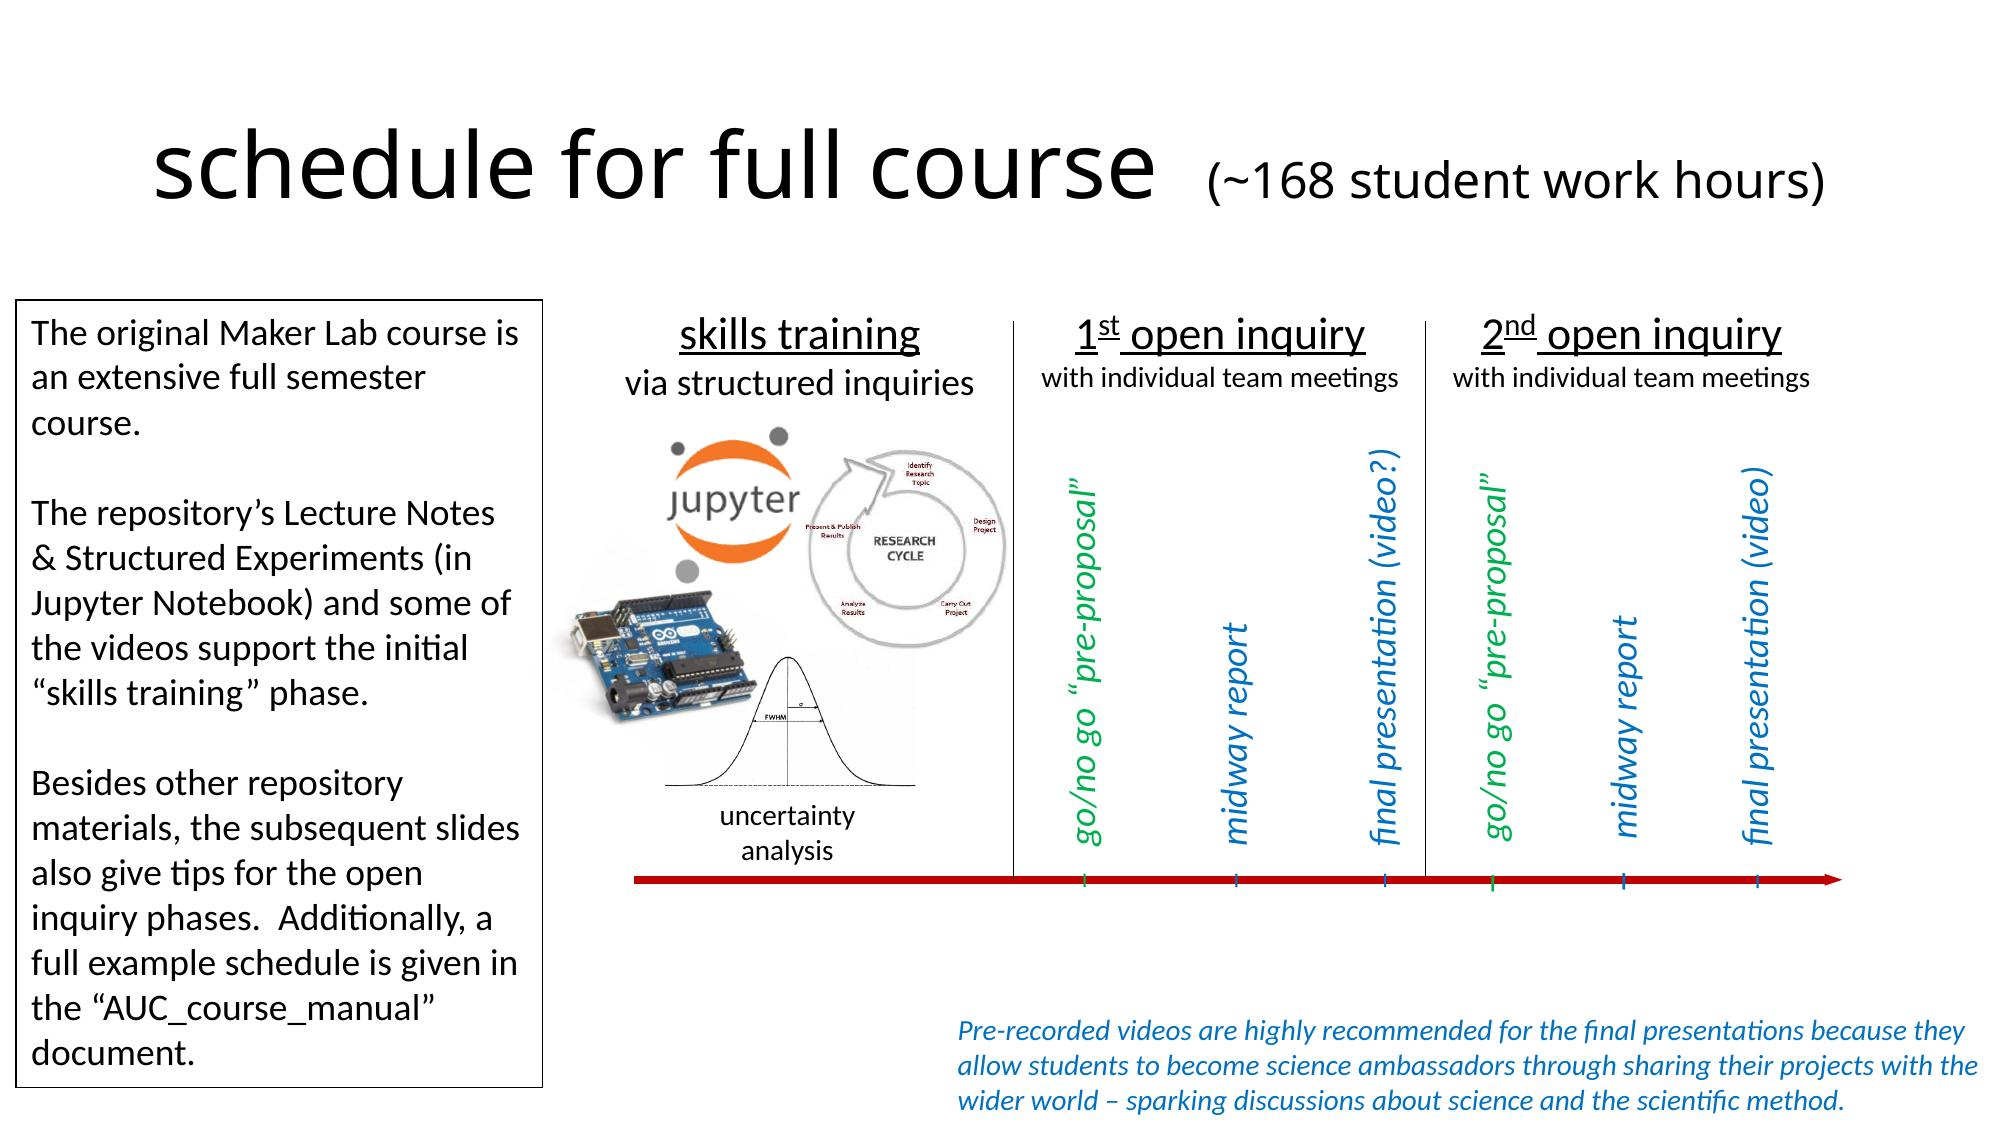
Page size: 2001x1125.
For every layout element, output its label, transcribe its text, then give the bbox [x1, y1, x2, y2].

text_box – final presentation (video) [1723, 413, 1784, 907]
text_box uncertainty analysis [695, 789, 880, 876]
text_box – final presentation (video?) [1350, 422, 1412, 906]
text_box Pre-recorded videos are highly recommended for the final presentations because they allow students to become science ambassadors through sharing their projects with the wider world – sparking discussions about science and the scientific method. [942, 1003, 2000, 1125]
text_box – go/no go “pre-proposal” [1452, 423, 1524, 911]
text_box – midway report [1583, 486, 1655, 909]
text_box skills training via structured inquiries [596, 296, 1004, 411]
text_box – midway report [1201, 569, 1263, 906]
title schedule for full course (~168 student work hours) [137, 59, 1863, 278]
text_box 1st open inquiry with individual team meetings [1016, 296, 1425, 401]
text_box – go/no go “pre-proposal” [1050, 399, 1111, 906]
picture [543, 421, 1008, 789]
text_box The original Maker Lab course is an extensive full semester course. The repository’s Lecture Notes & Structured Experiments (in Jupyter Notebook) and some of the videos support the initial “skills training” phase. Besides other repository materials, the subsequent slides also give tips for the open inquiry phases. Additionally, a full example schedule is given in the “AUC_course_manual” document. [16, 299, 543, 1088]
text_box 2nd open inquiry with individual team meetings [1428, 296, 1835, 401]
